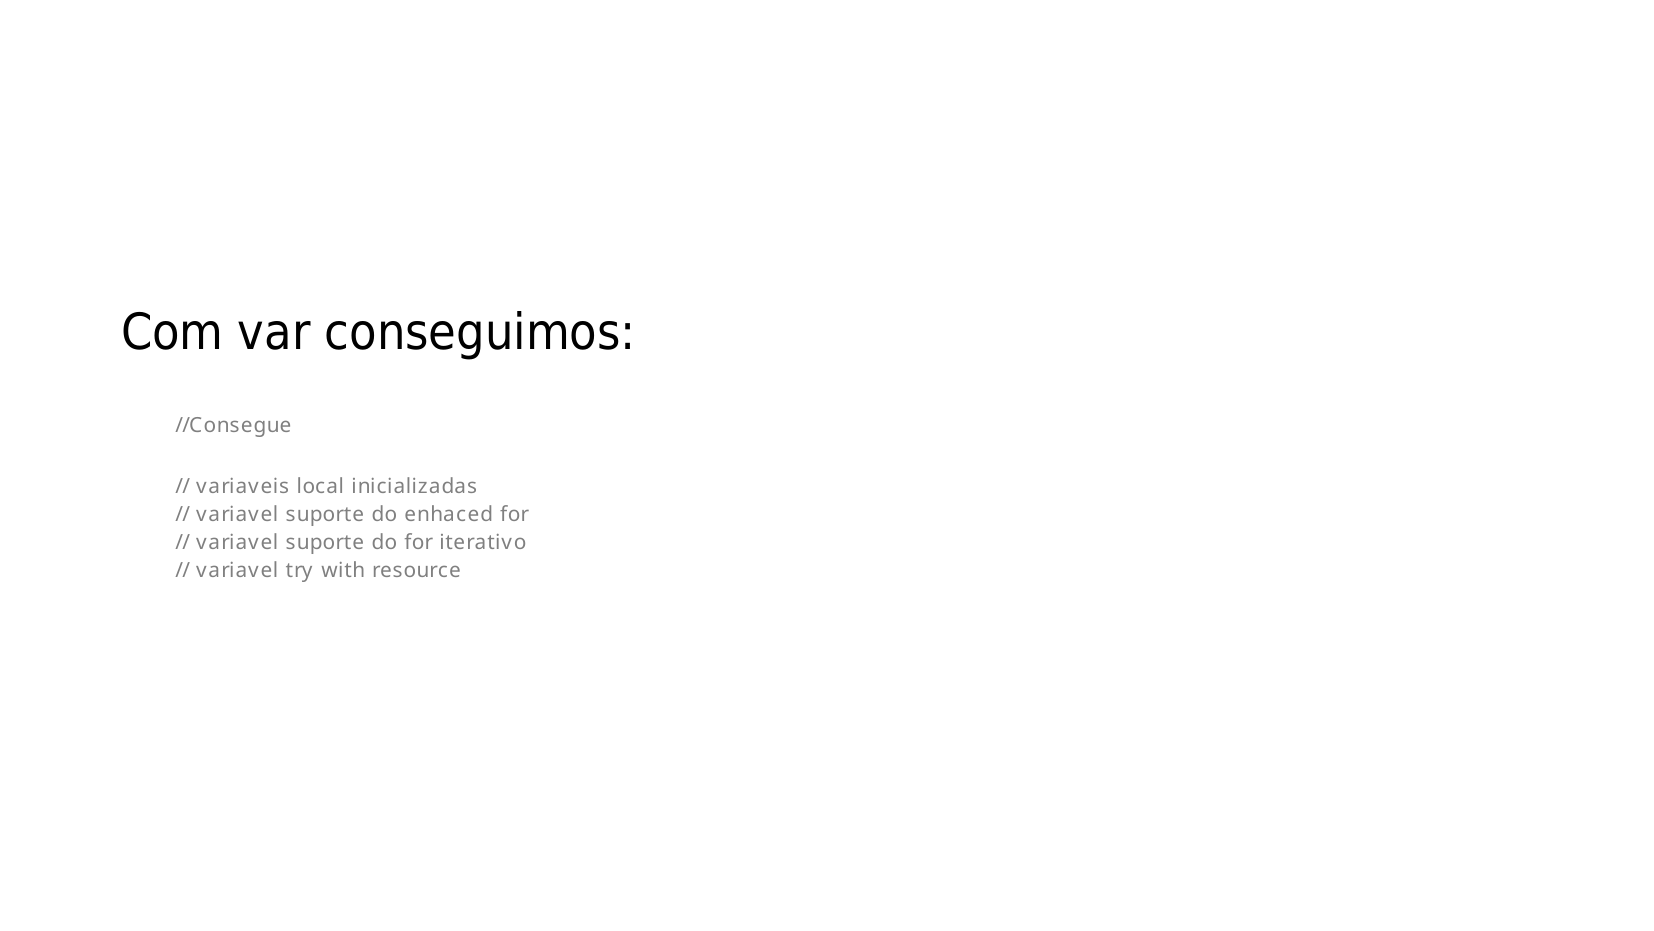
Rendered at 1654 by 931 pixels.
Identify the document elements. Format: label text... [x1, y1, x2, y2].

chart [55, 295, 1430, 635]
text_box Com var conseguimos: [106, 295, 666, 369]
